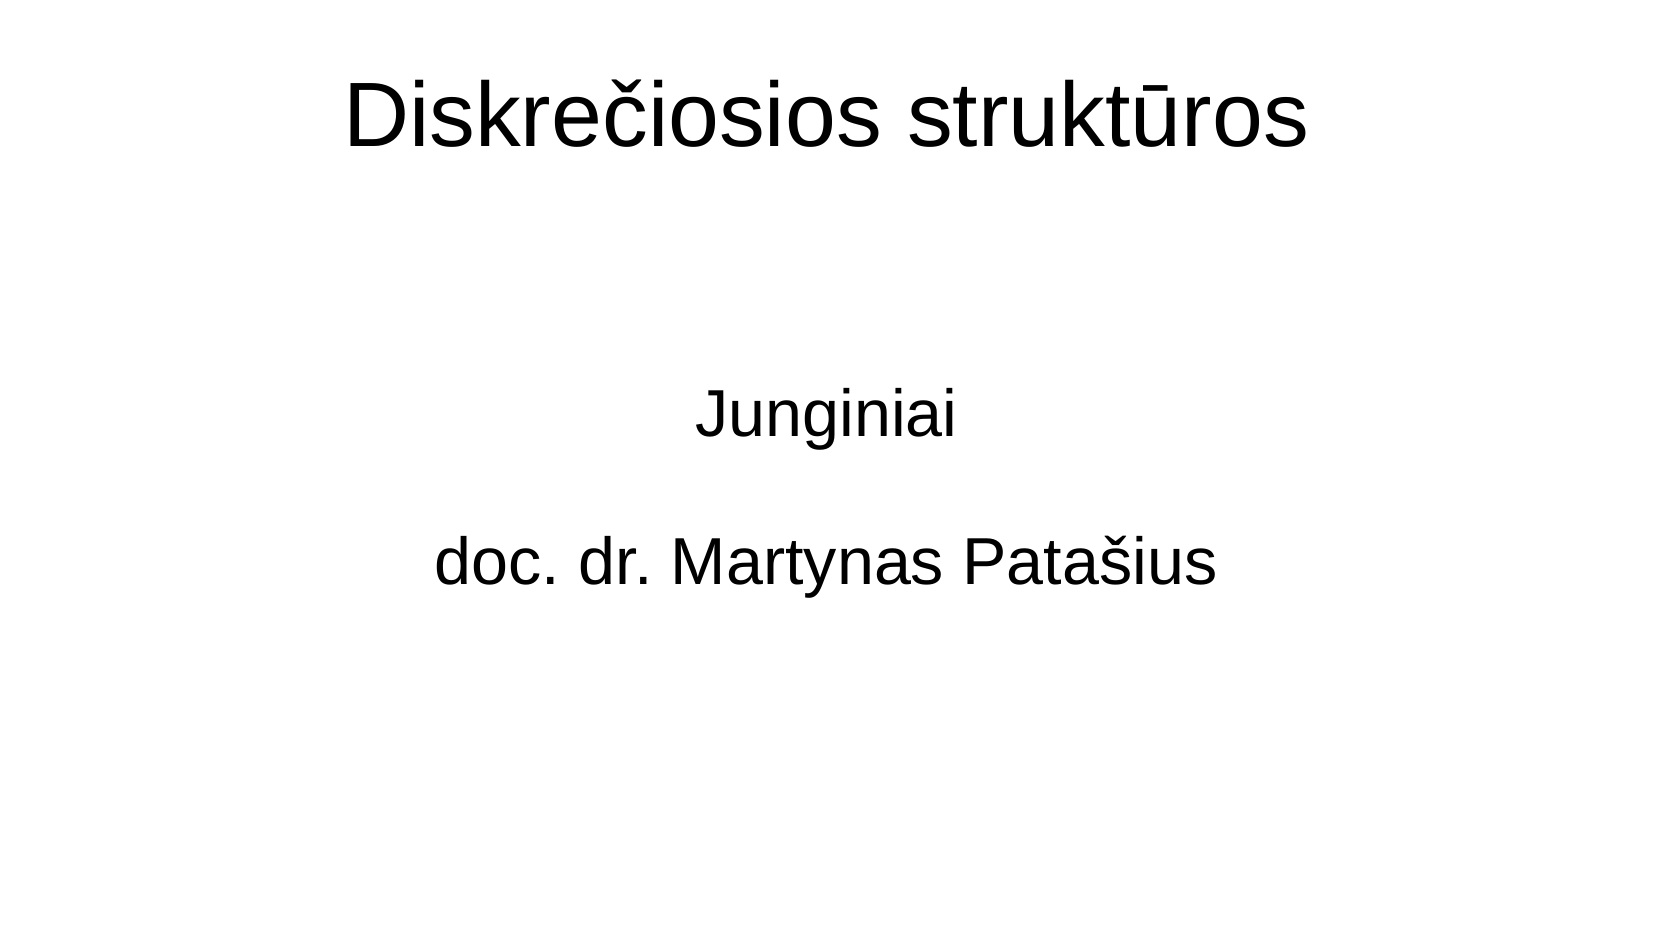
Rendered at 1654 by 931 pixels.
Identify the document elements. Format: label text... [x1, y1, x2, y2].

subtitle Junginiai doc. dr. Martynas Patašius [82, 217, 1571, 757]
title Diskrečiosios struktūros [82, 36, 1571, 193]
